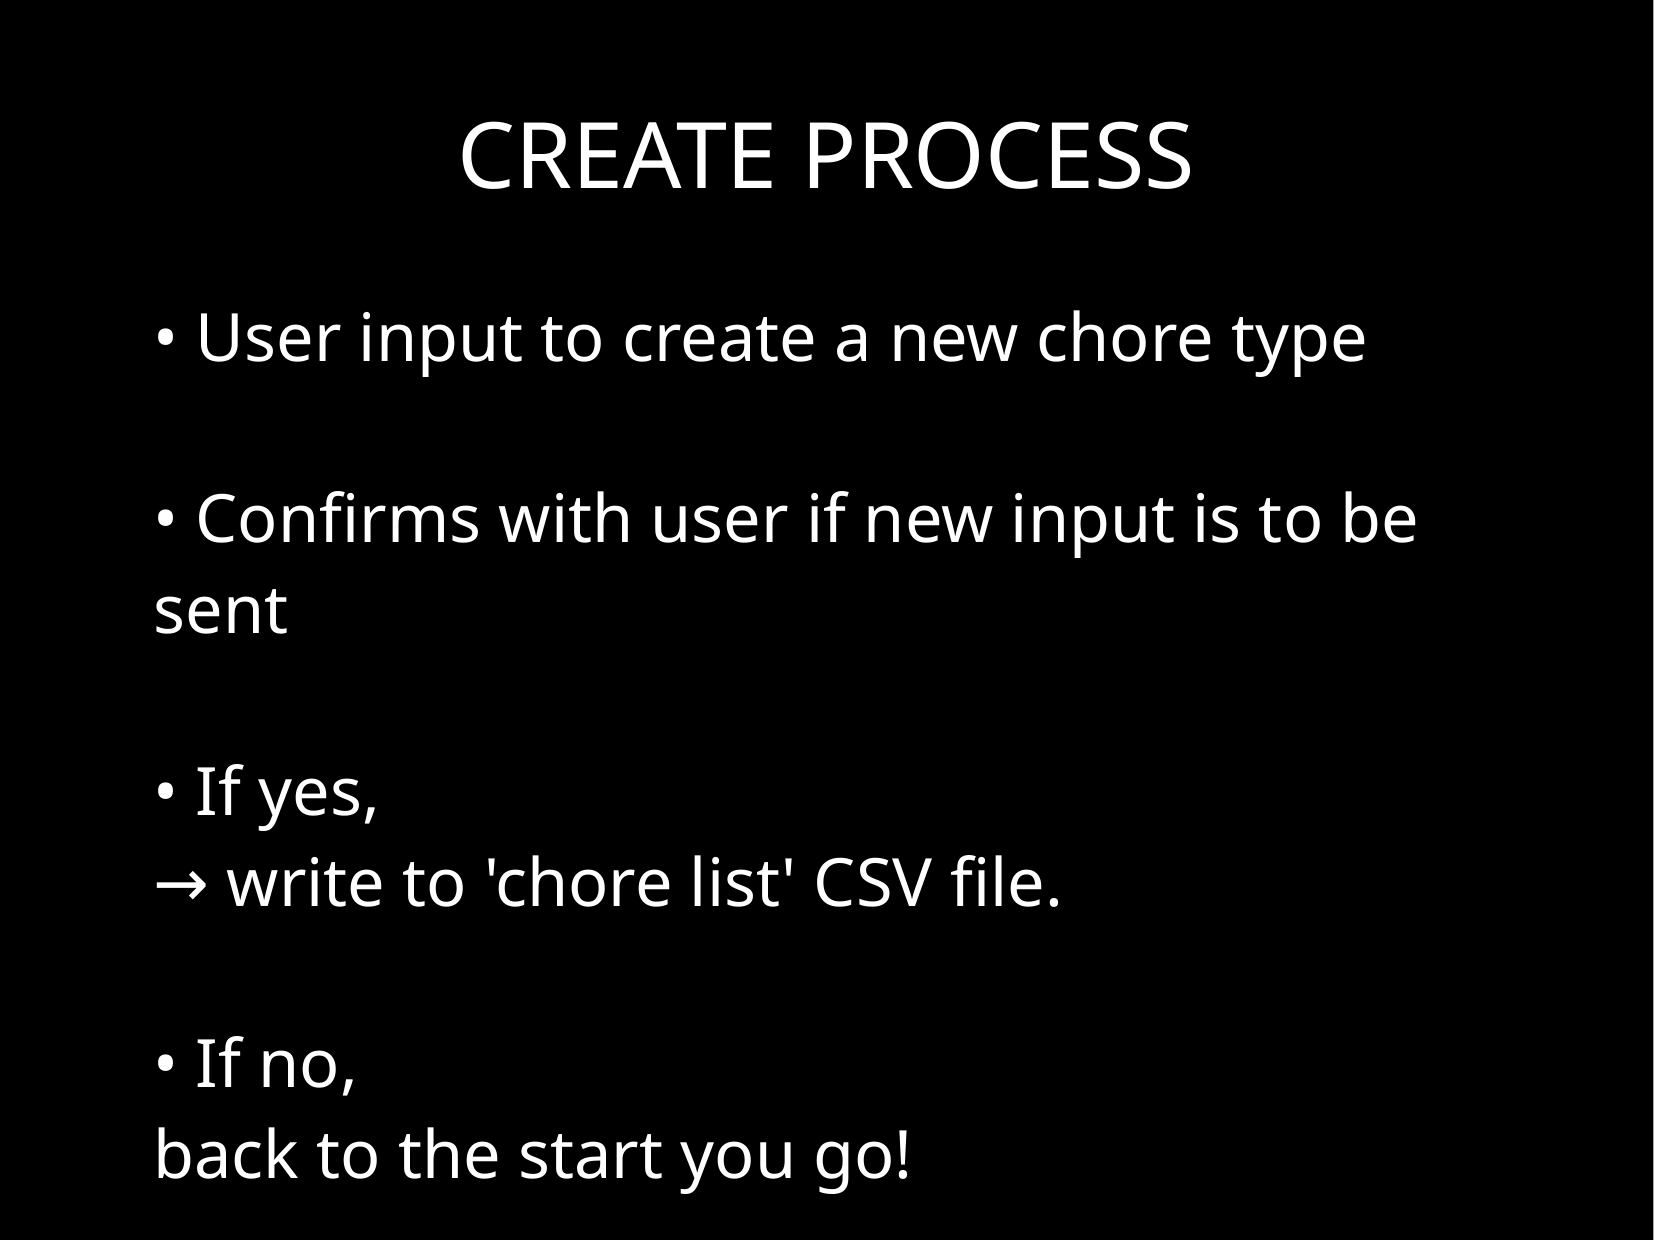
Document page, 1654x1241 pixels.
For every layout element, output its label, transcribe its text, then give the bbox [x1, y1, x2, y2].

list • User input to create a new chore type • Confirms with user if new input is to be sent • If yes, → write to 'chore list' CSV file. • If no, back to the start you go! [82, 290, 1571, 1109]
title CREATE PROCESS [82, 49, 1571, 257]
